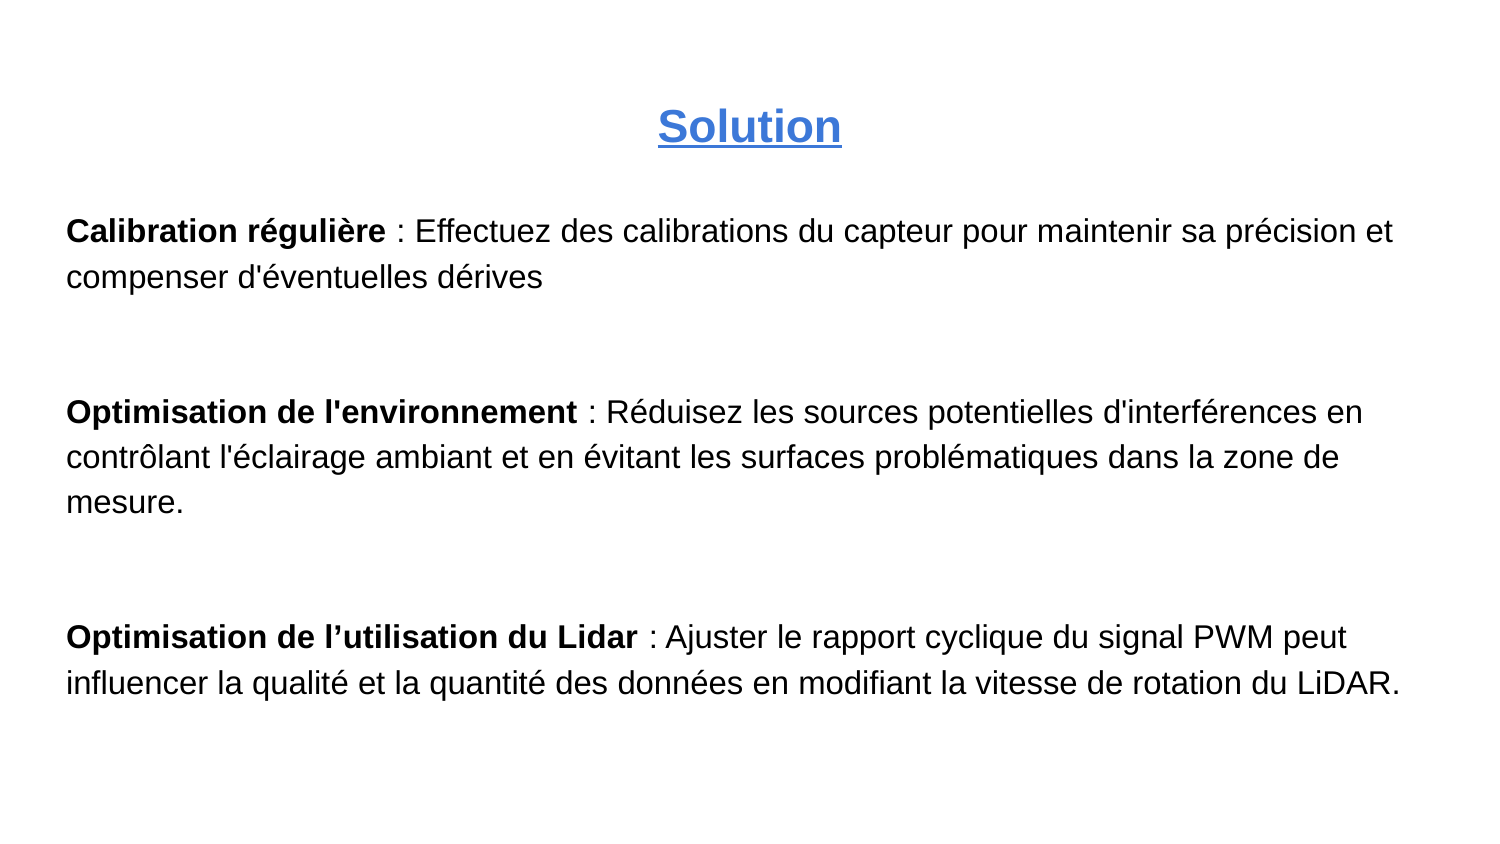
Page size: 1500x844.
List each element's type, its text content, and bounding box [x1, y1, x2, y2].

title Solution [51, 72, 1449, 167]
list Calibration régulière : Effectuez des calibrations du capteur pour maintenir sa précision et compenser d'éventuelles dérives Optimisation de l'environnement : Réduisez les sources potentielles d'interférences en contrôlant l'éclairage ambiant et en évitant les surfaces problématiques dans la zone de mesure. Optimisation de l’utilisation du Lidar : Ajuster le rapport cyclique du signal PWM peut influencer la qualité et la quantité des données en modifiant la vitesse de rotation du LiDAR. [51, 189, 1449, 750]
